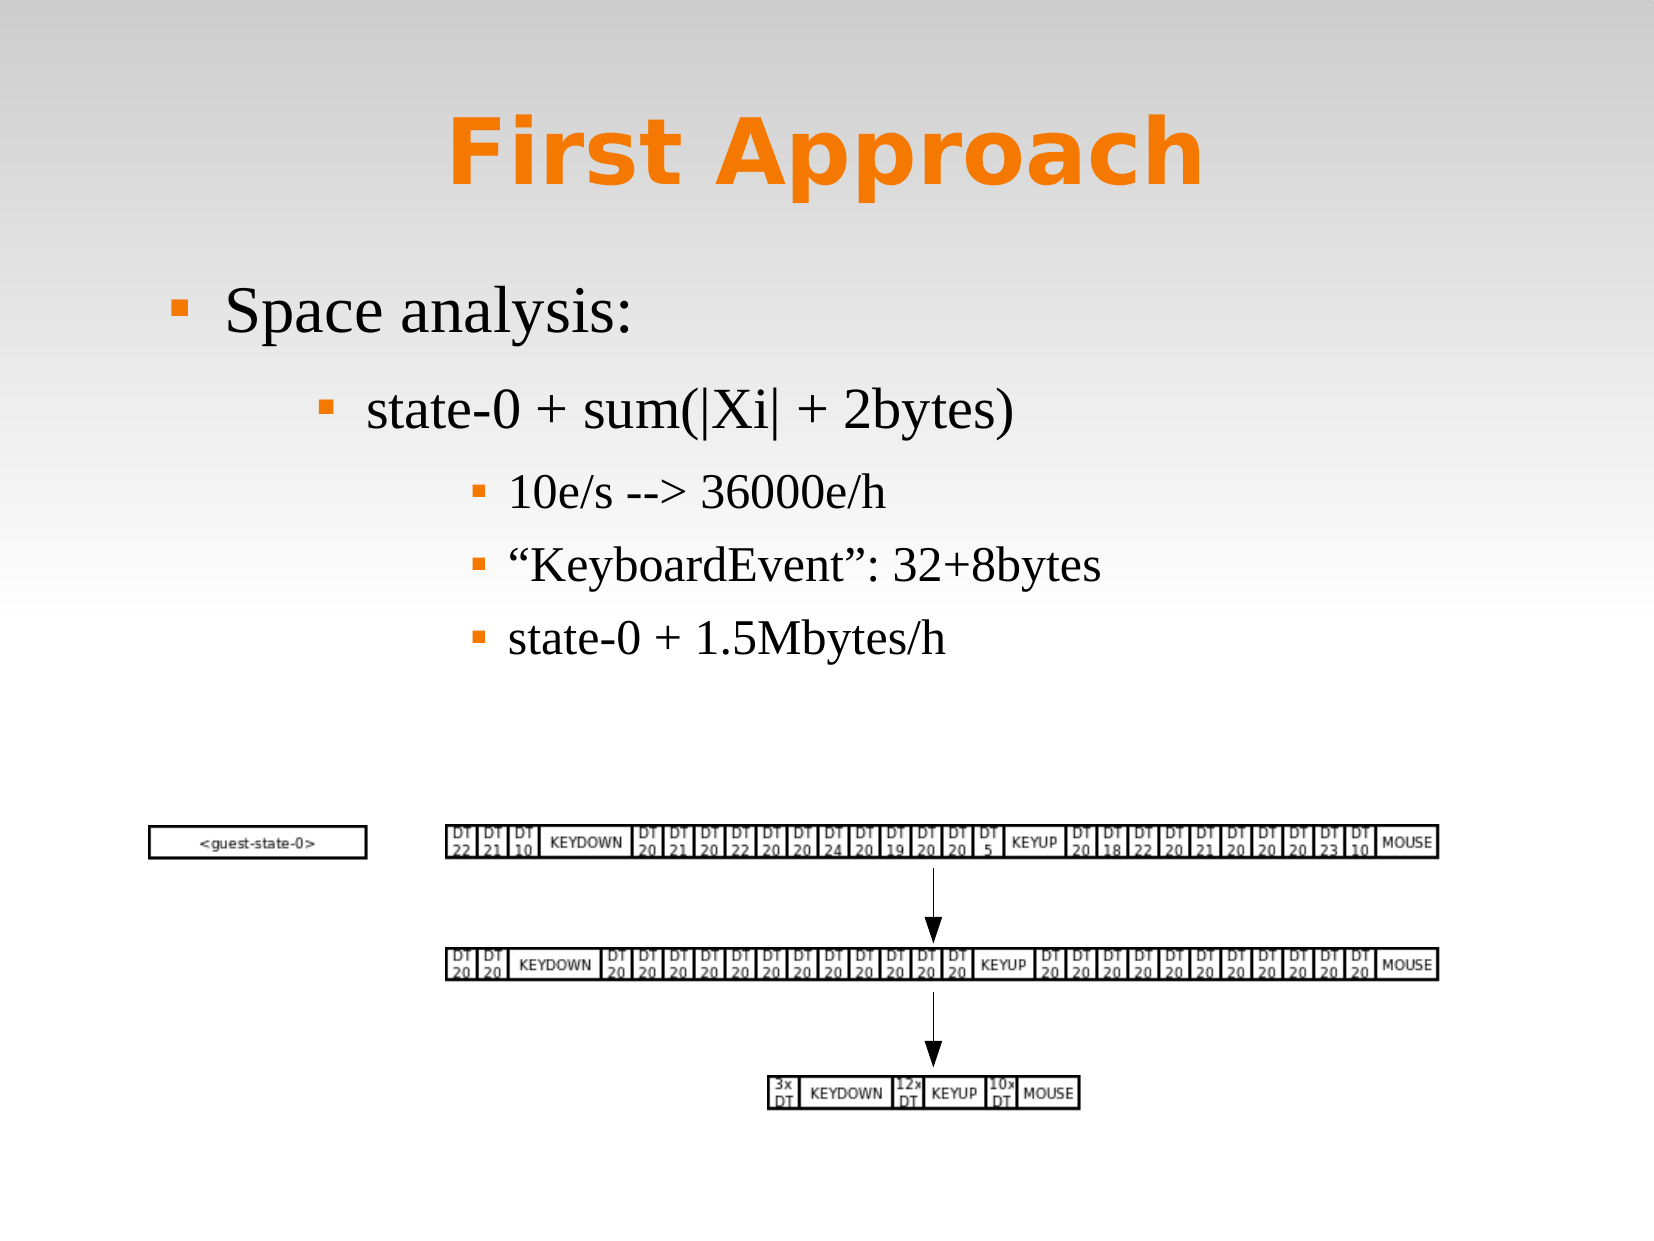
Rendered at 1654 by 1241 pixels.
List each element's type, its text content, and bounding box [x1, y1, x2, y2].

list Space analysis: state-0 + sum(|Xi| + 2bytes) 10e/s --> 36000e/h “KeyboardEvent”: 32+8bytes state-0 + 1.5Mbytes/h [82, 272, 1576, 726]
picture [445, 824, 1441, 861]
title First Approach [82, 49, 1571, 257]
picture [767, 1075, 1084, 1112]
picture [148, 825, 371, 863]
picture [445, 947, 1441, 983]
